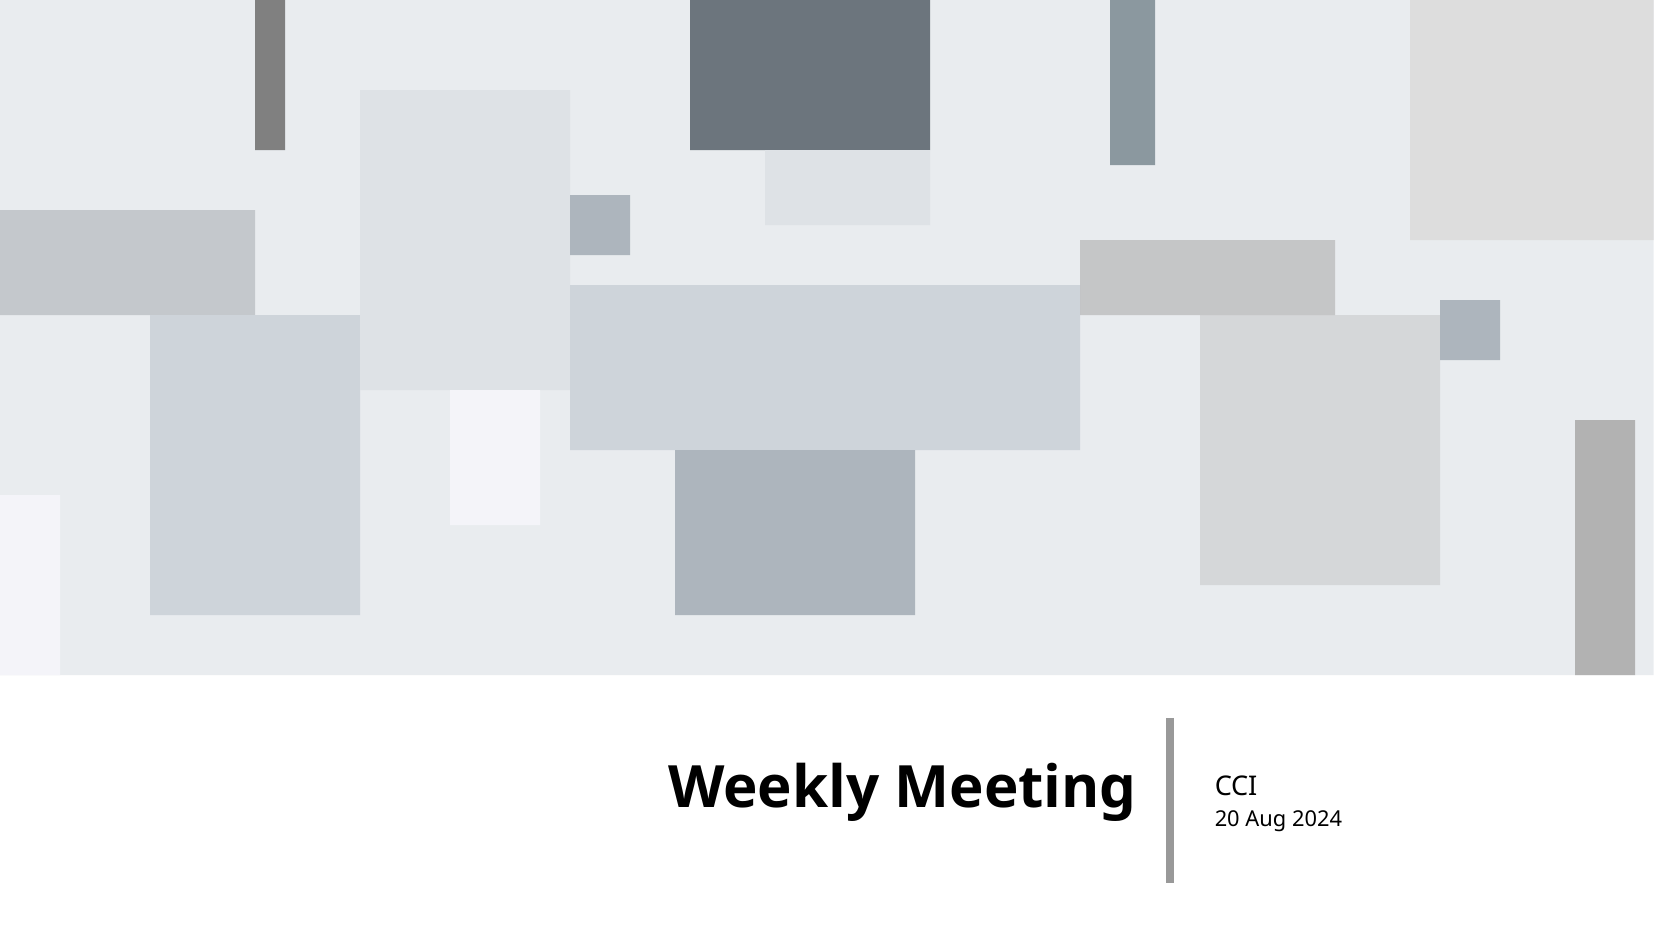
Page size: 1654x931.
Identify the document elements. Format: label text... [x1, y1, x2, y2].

text_box CCI 20 Aug 2024 [1200, 759, 1591, 841]
text_box Weekly Meeting [611, 738, 1152, 890]
